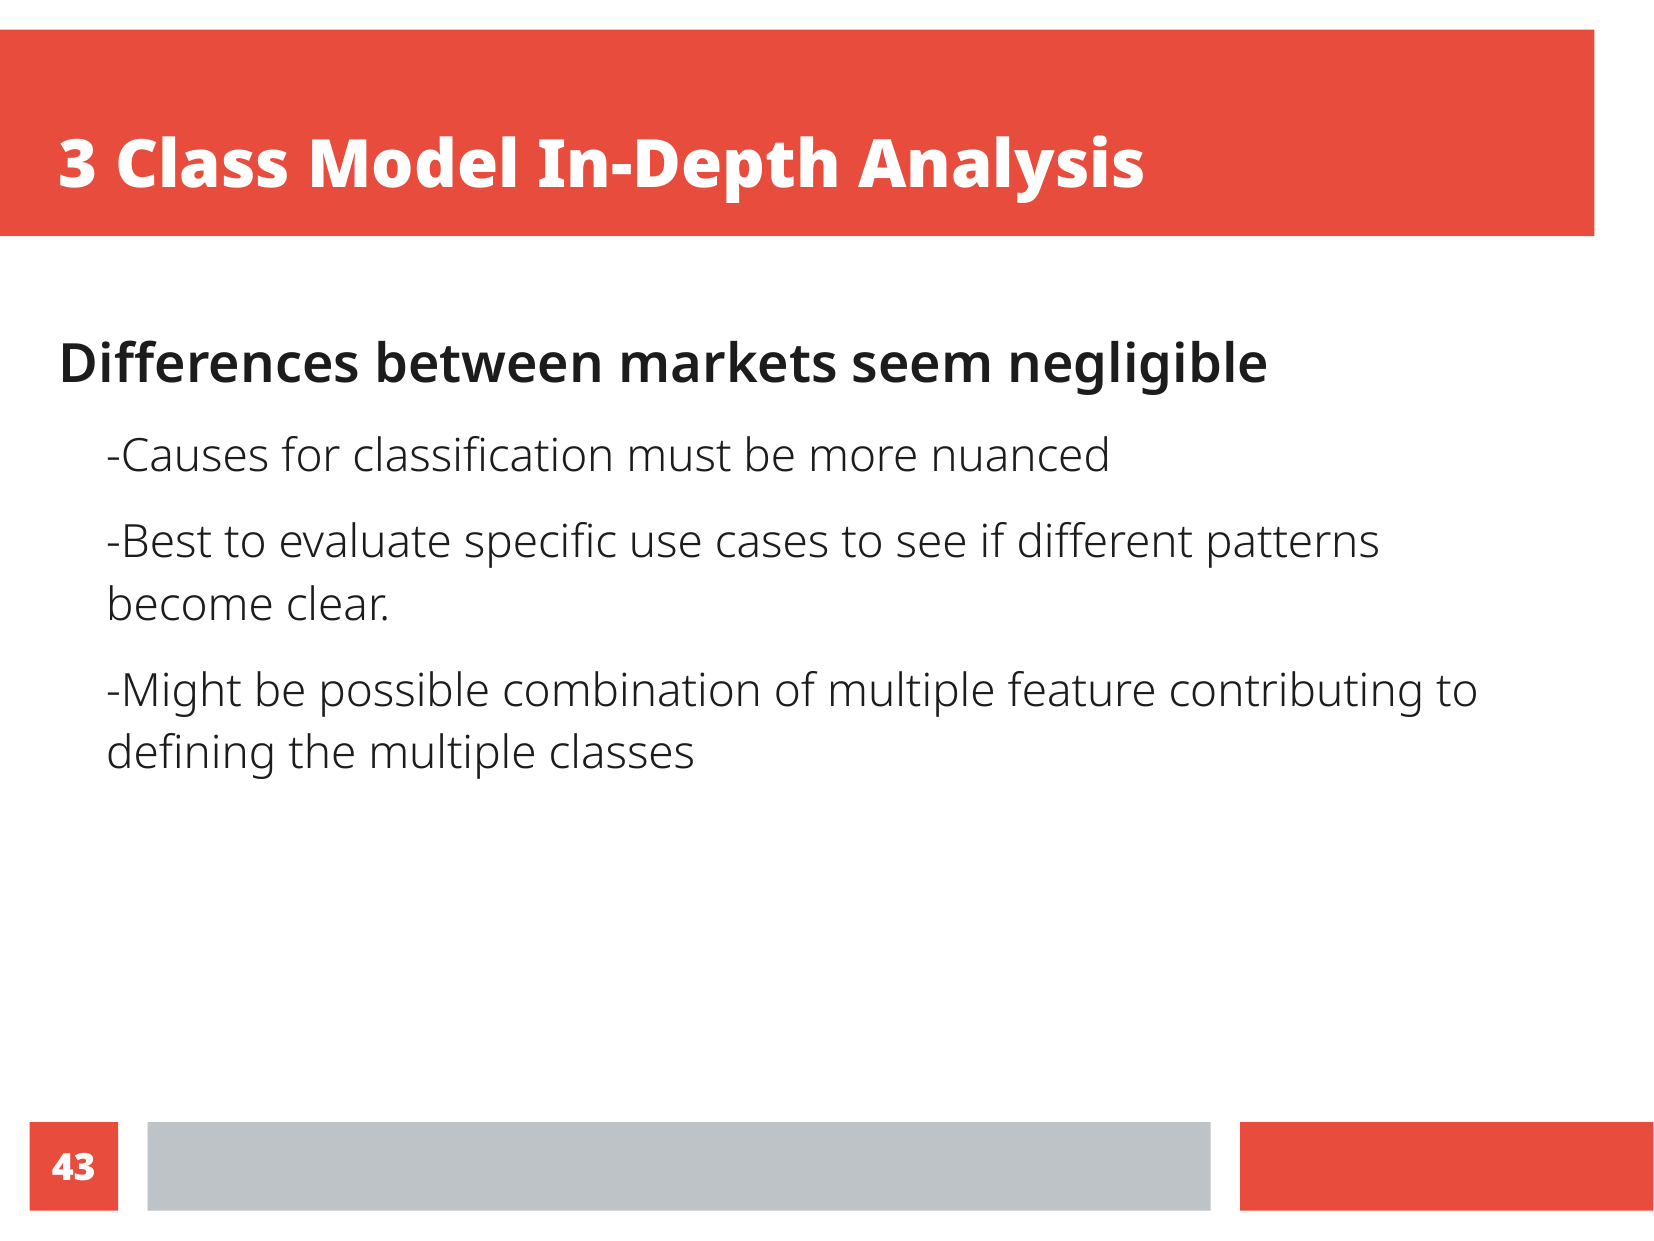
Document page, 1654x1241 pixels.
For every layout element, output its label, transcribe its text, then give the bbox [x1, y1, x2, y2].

title 3 Class Model In-Depth Analysis [59, 59, 1595, 207]
list Differences between markets seem negligible -Causes for classification must be more nuanced -Best to evaluate specific use cases to see if different patterns become clear. -Might be possible combination of multiple feature contributing to defining the multiple classes [59, 324, 1565, 1093]
